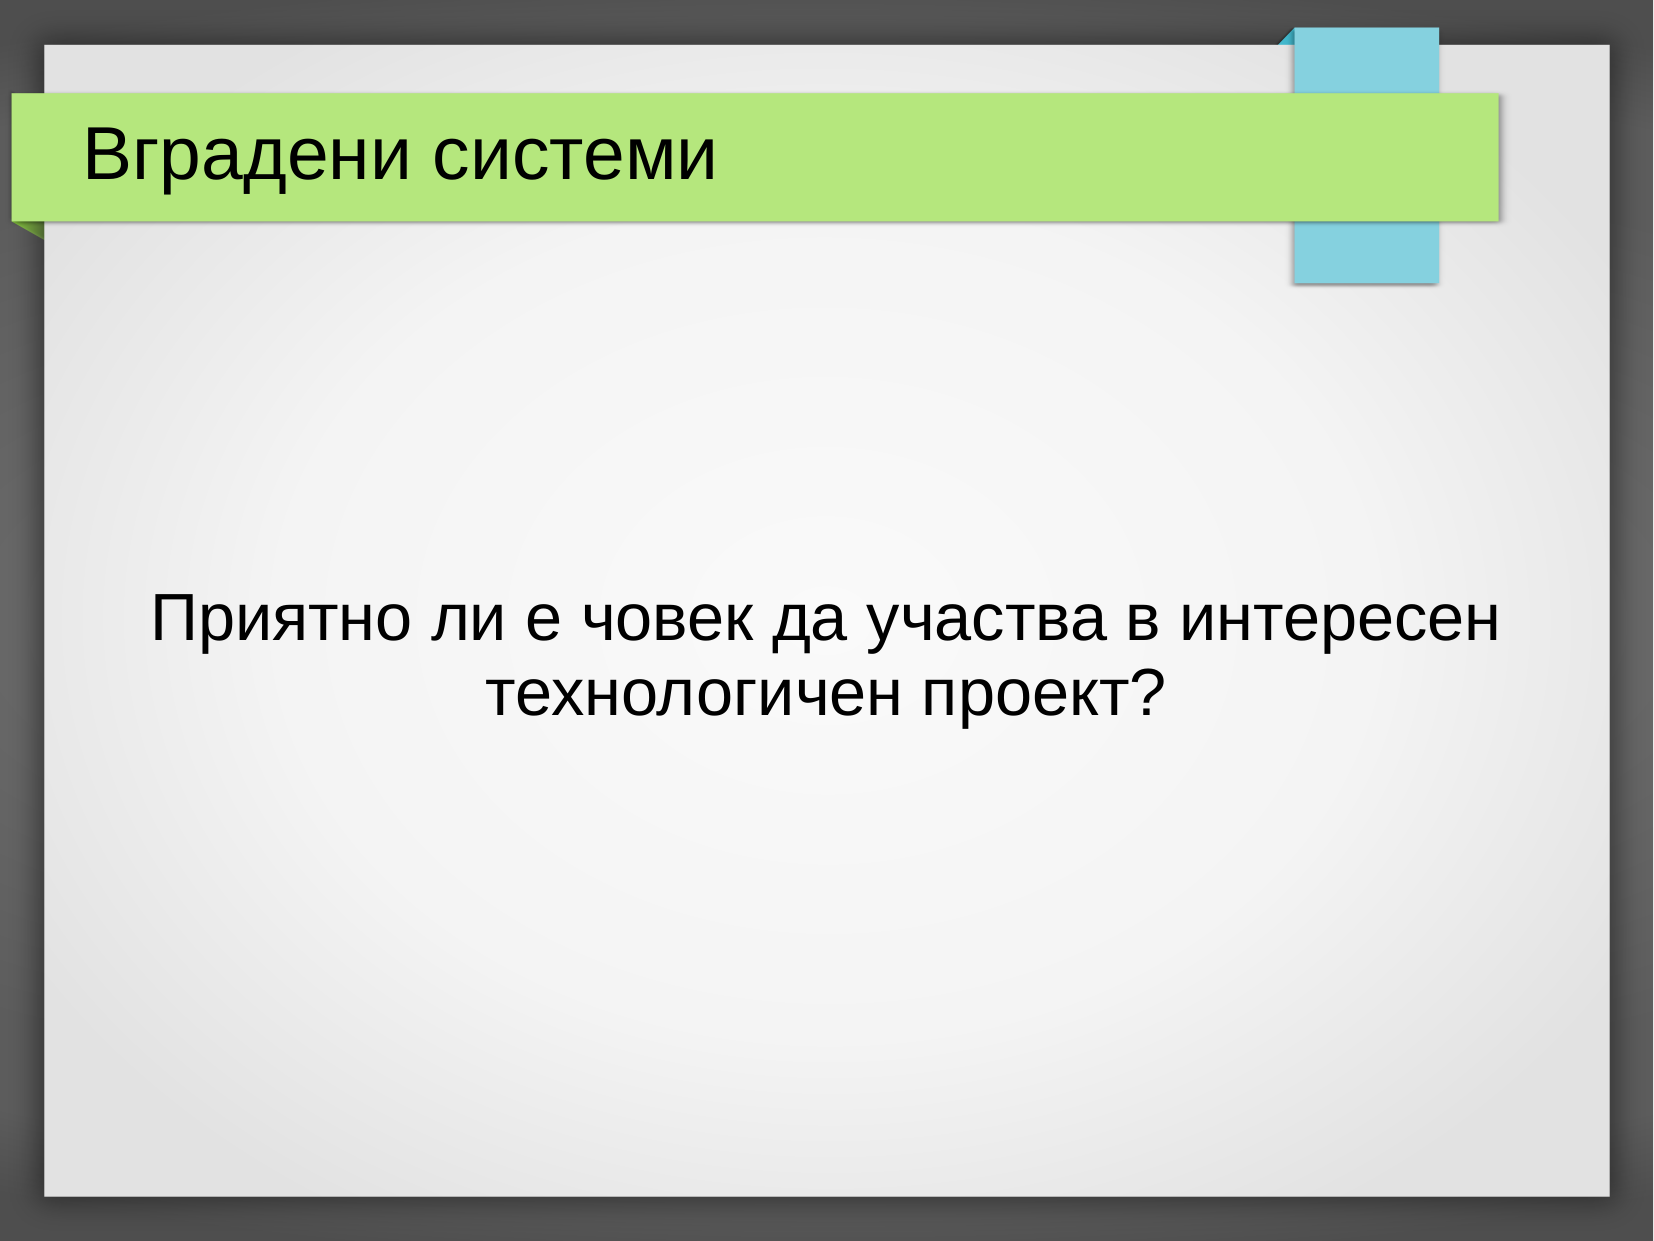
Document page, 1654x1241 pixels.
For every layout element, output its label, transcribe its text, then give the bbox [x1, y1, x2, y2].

title Вградени системи [82, 94, 1264, 213]
picture [0, 0, 1654, 1241]
subtitle Приятно ли е човек да участва в интересен технологичен проект? [82, 295, 1571, 1015]
